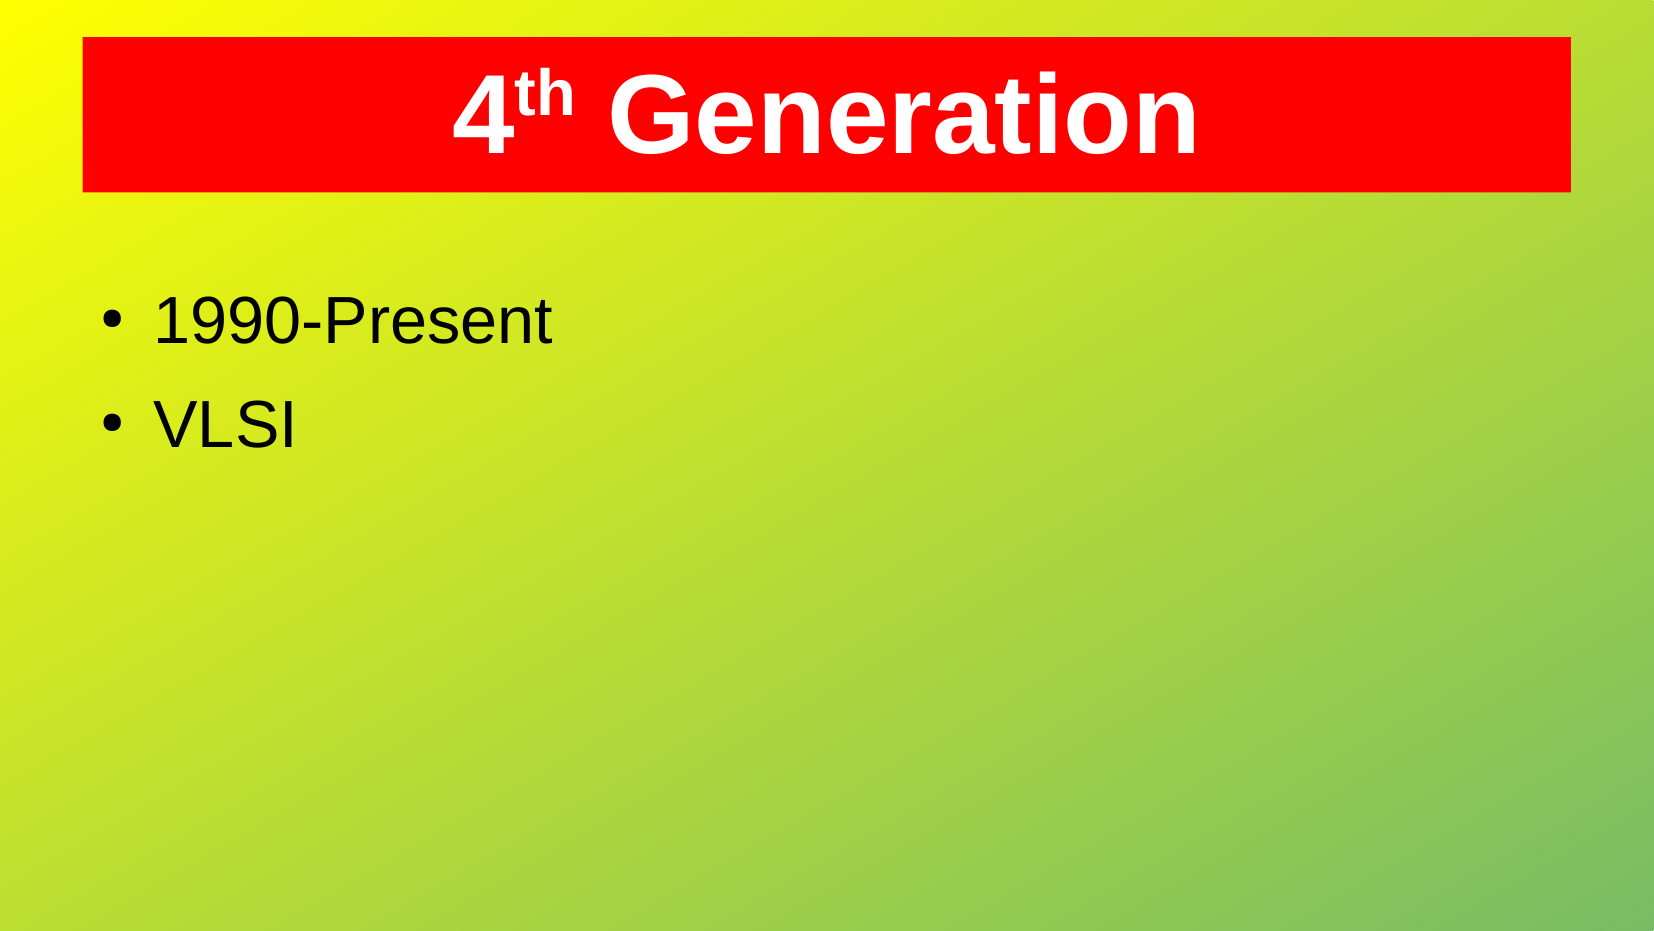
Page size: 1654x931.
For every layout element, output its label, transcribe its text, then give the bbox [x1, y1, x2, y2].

title 4th Generation [82, 37, 1571, 193]
list 1990-Present VLSI [82, 282, 1571, 822]
